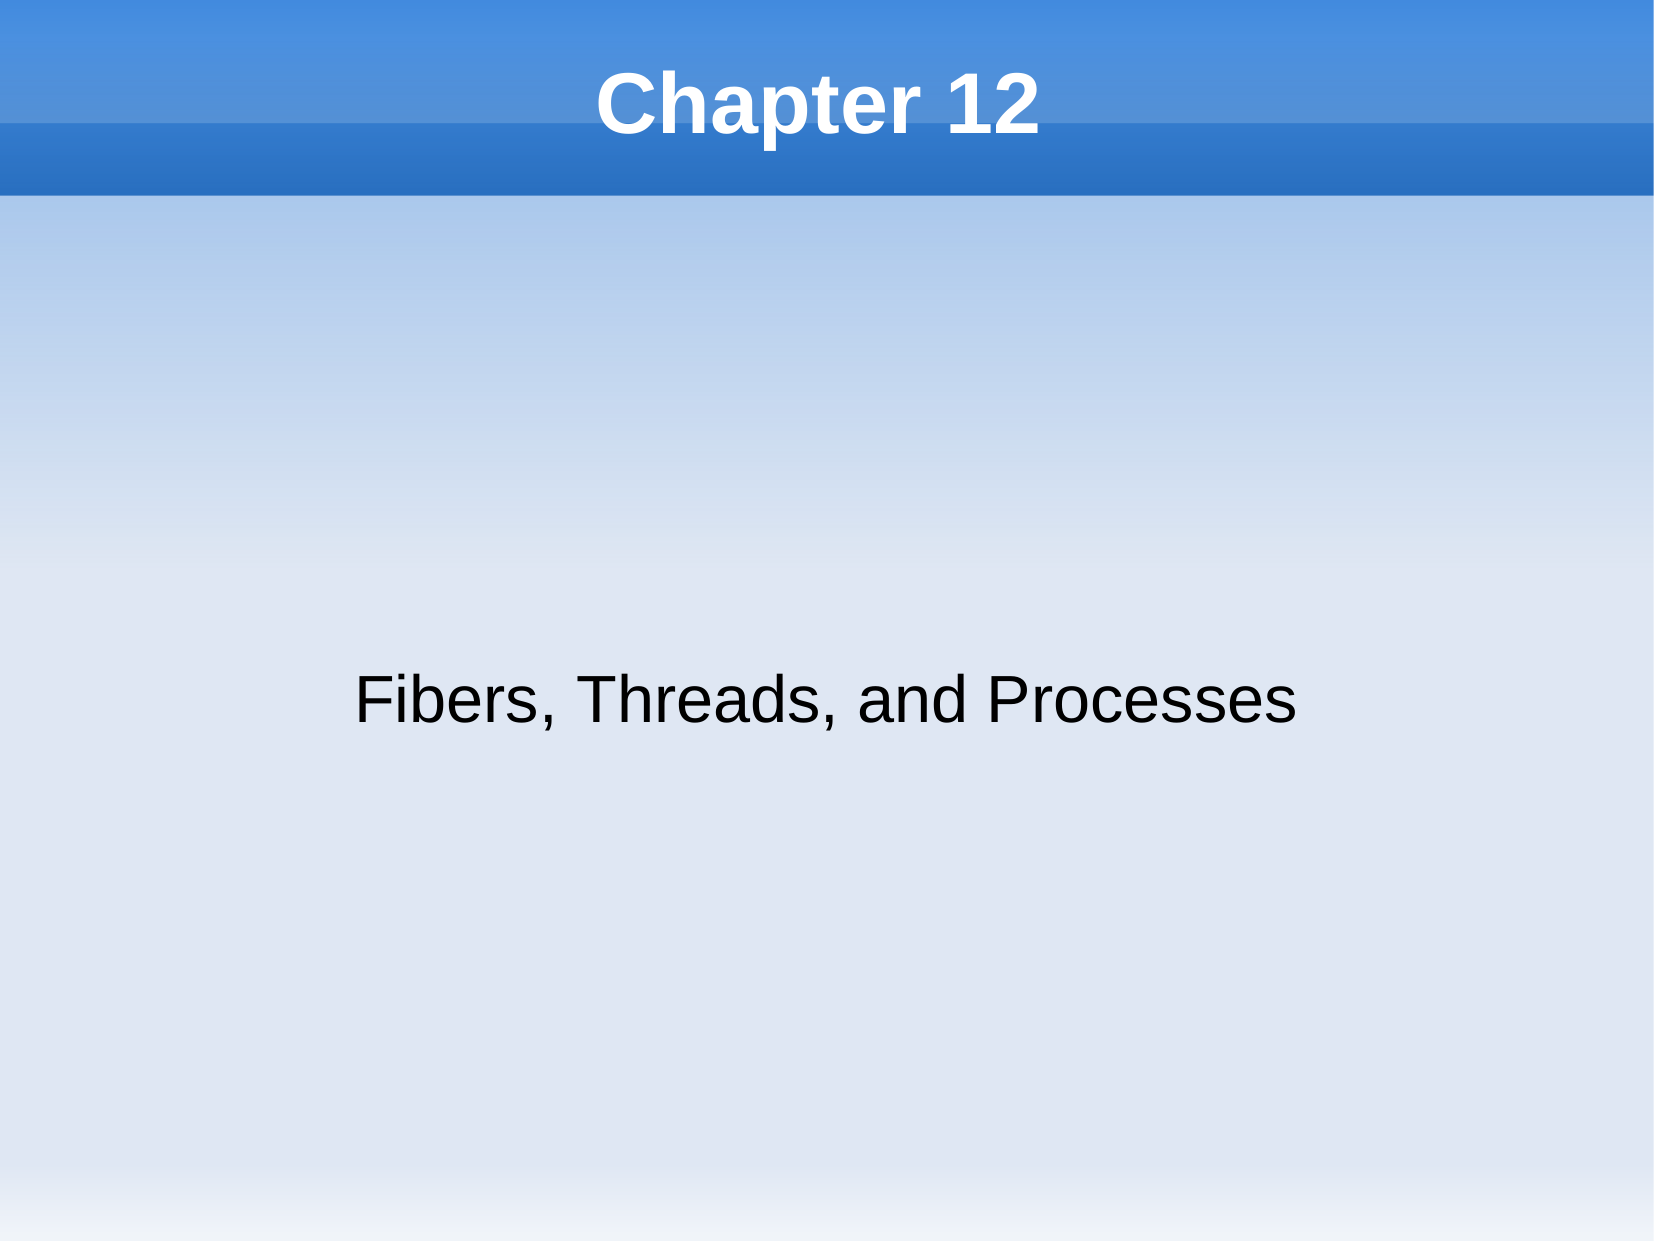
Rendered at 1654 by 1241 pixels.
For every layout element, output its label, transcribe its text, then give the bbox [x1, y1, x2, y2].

picture [0, 0, 1654, 1241]
subtitle Fibers, Threads, and Processes [82, 290, 1571, 1109]
title Chapter 12 [76, 0, 1565, 208]
